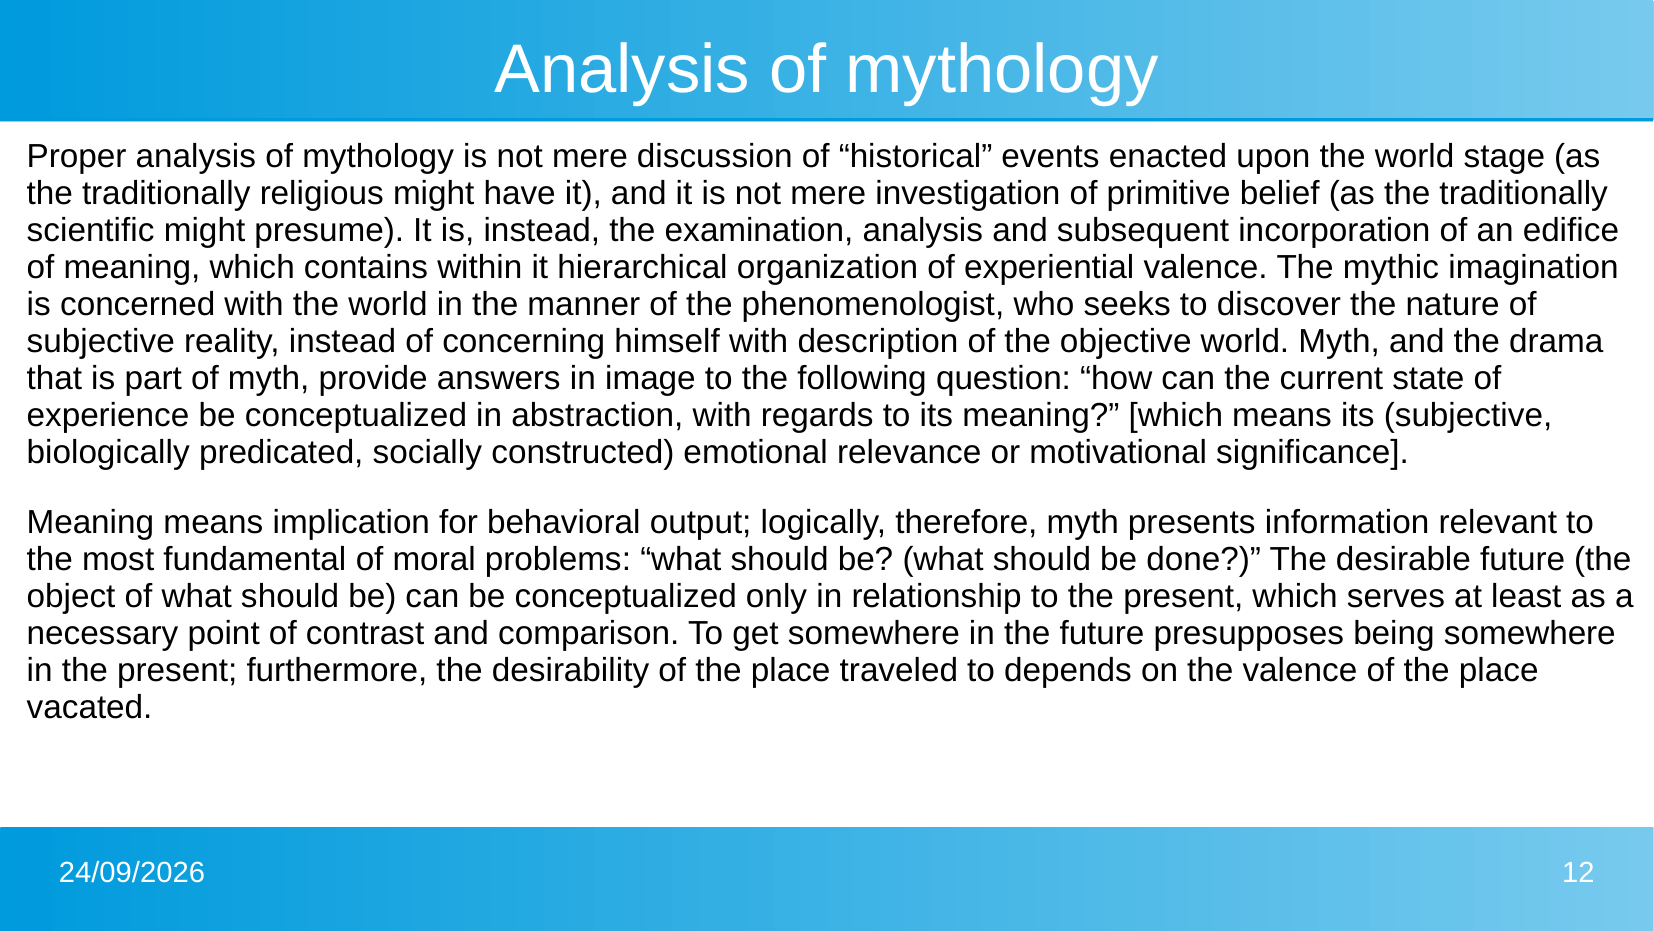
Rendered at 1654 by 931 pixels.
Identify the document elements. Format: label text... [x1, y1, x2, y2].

text_box Proper analysis of mythology is not mere discussion of “historical” events enacted upon the world stage (as the traditionally religious might have it), and it is not mere investigation of primitive belief (as the traditionally scientific might presume). It is, instead, the examination, analysis and subsequent incorporation of an edifice of meaning, which contains within it hierarchical organization of experiential valence. The mythic imagination is concerned with the world in the manner of the phenomenologist, who seeks to discover the nature of subjective reality, instead of concerning himself with description of the objective world. Myth, and the drama that is part of myth, provide answers in image to the following question: “how can the current state of experience be conceptualized in abstraction, with regards to its meaning?” [which means its (subjective, biologically predicated, socially constructed) emotional relevance or motivational significance]. Meaning means implication for behavioral output; logically, therefore, myth presents information relevant to the most fundamental of moral problems: “what should be? (what should be done?)” The desirable future (the object of what should be) can be conceptualized only in relationship to the present, which serves at least as a necessary point of contrast and comparison. To get somewhere in the future presupposes being somewhere in the present; furthermore, the desirability of the place traveled to depends on the valence of the place vacated. [11, 129, 1654, 931]
title Analysis of mythology [59, 29, 1595, 108]
